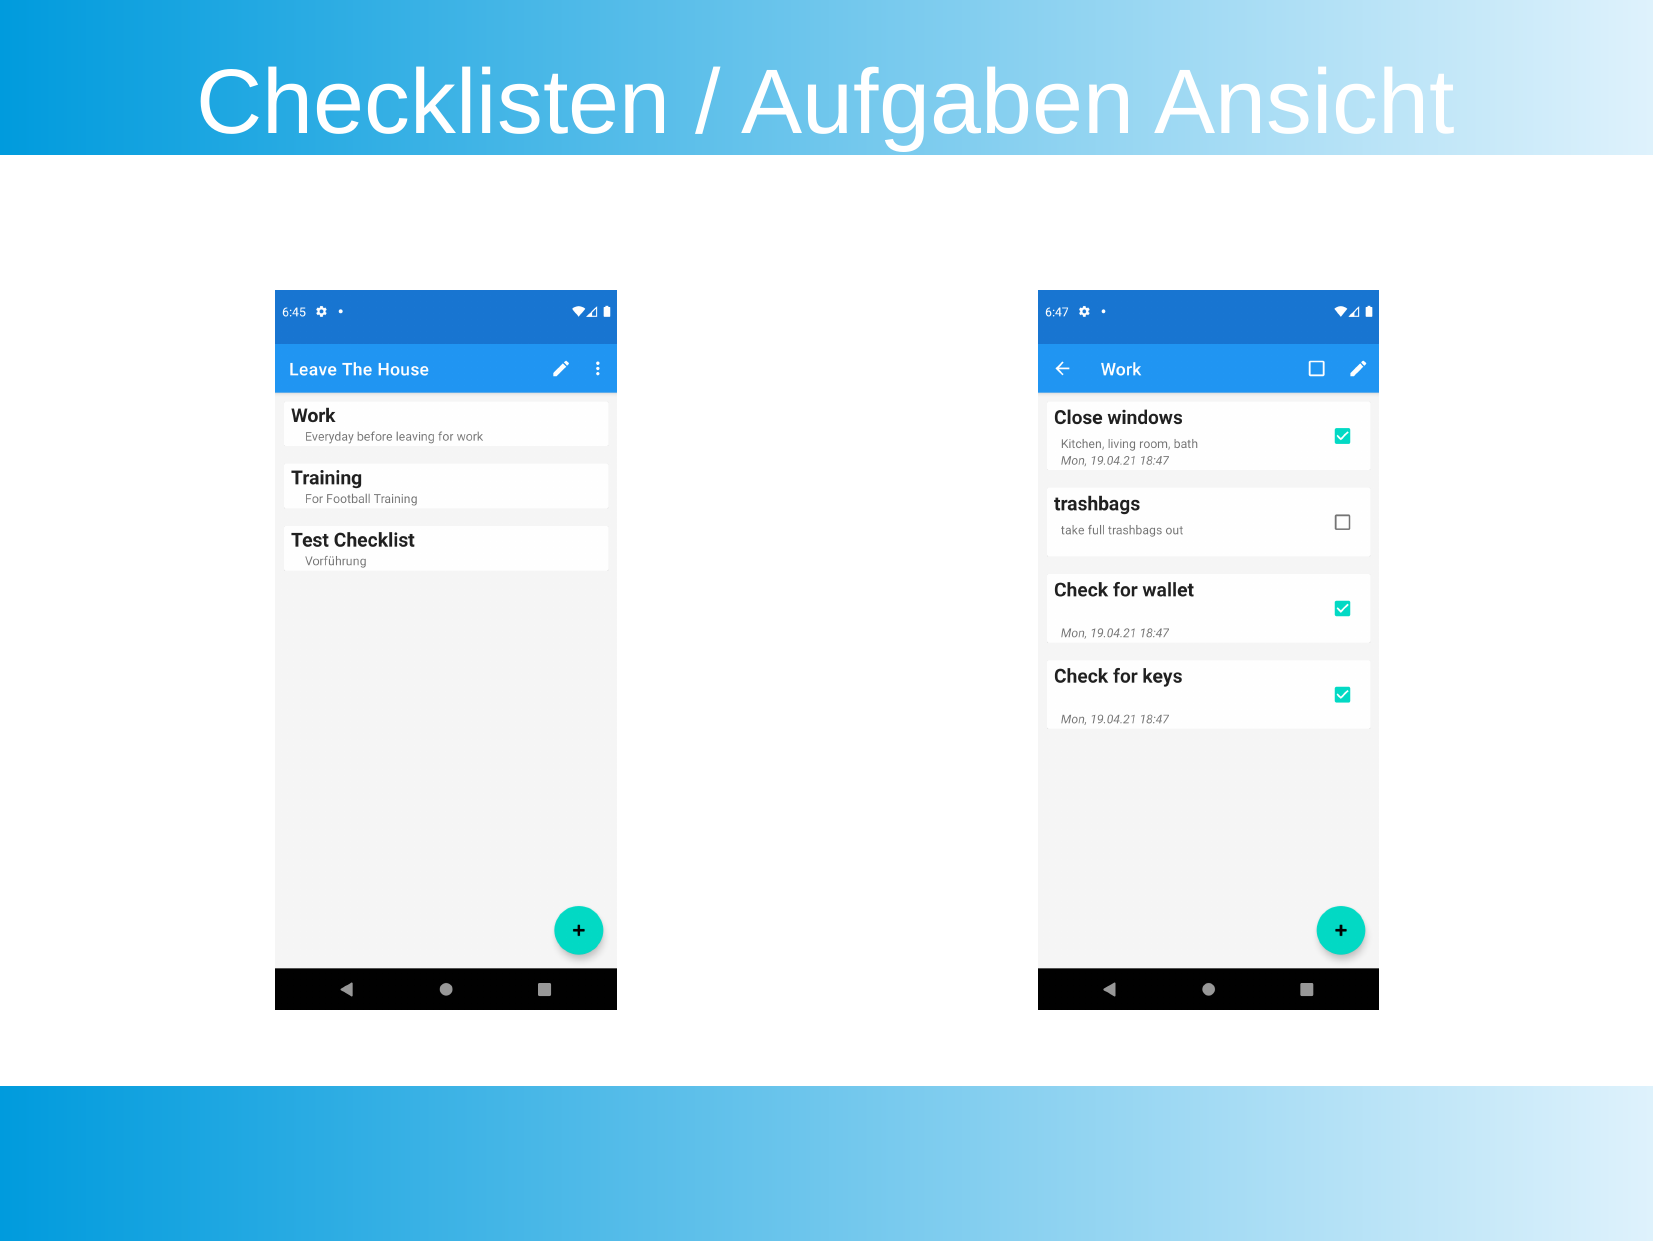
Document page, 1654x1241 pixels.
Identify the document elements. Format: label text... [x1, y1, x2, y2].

picture [275, 290, 617, 1010]
title Checklisten / Aufgaben Ansicht [82, 49, 1571, 155]
picture [1038, 290, 1379, 1010]
